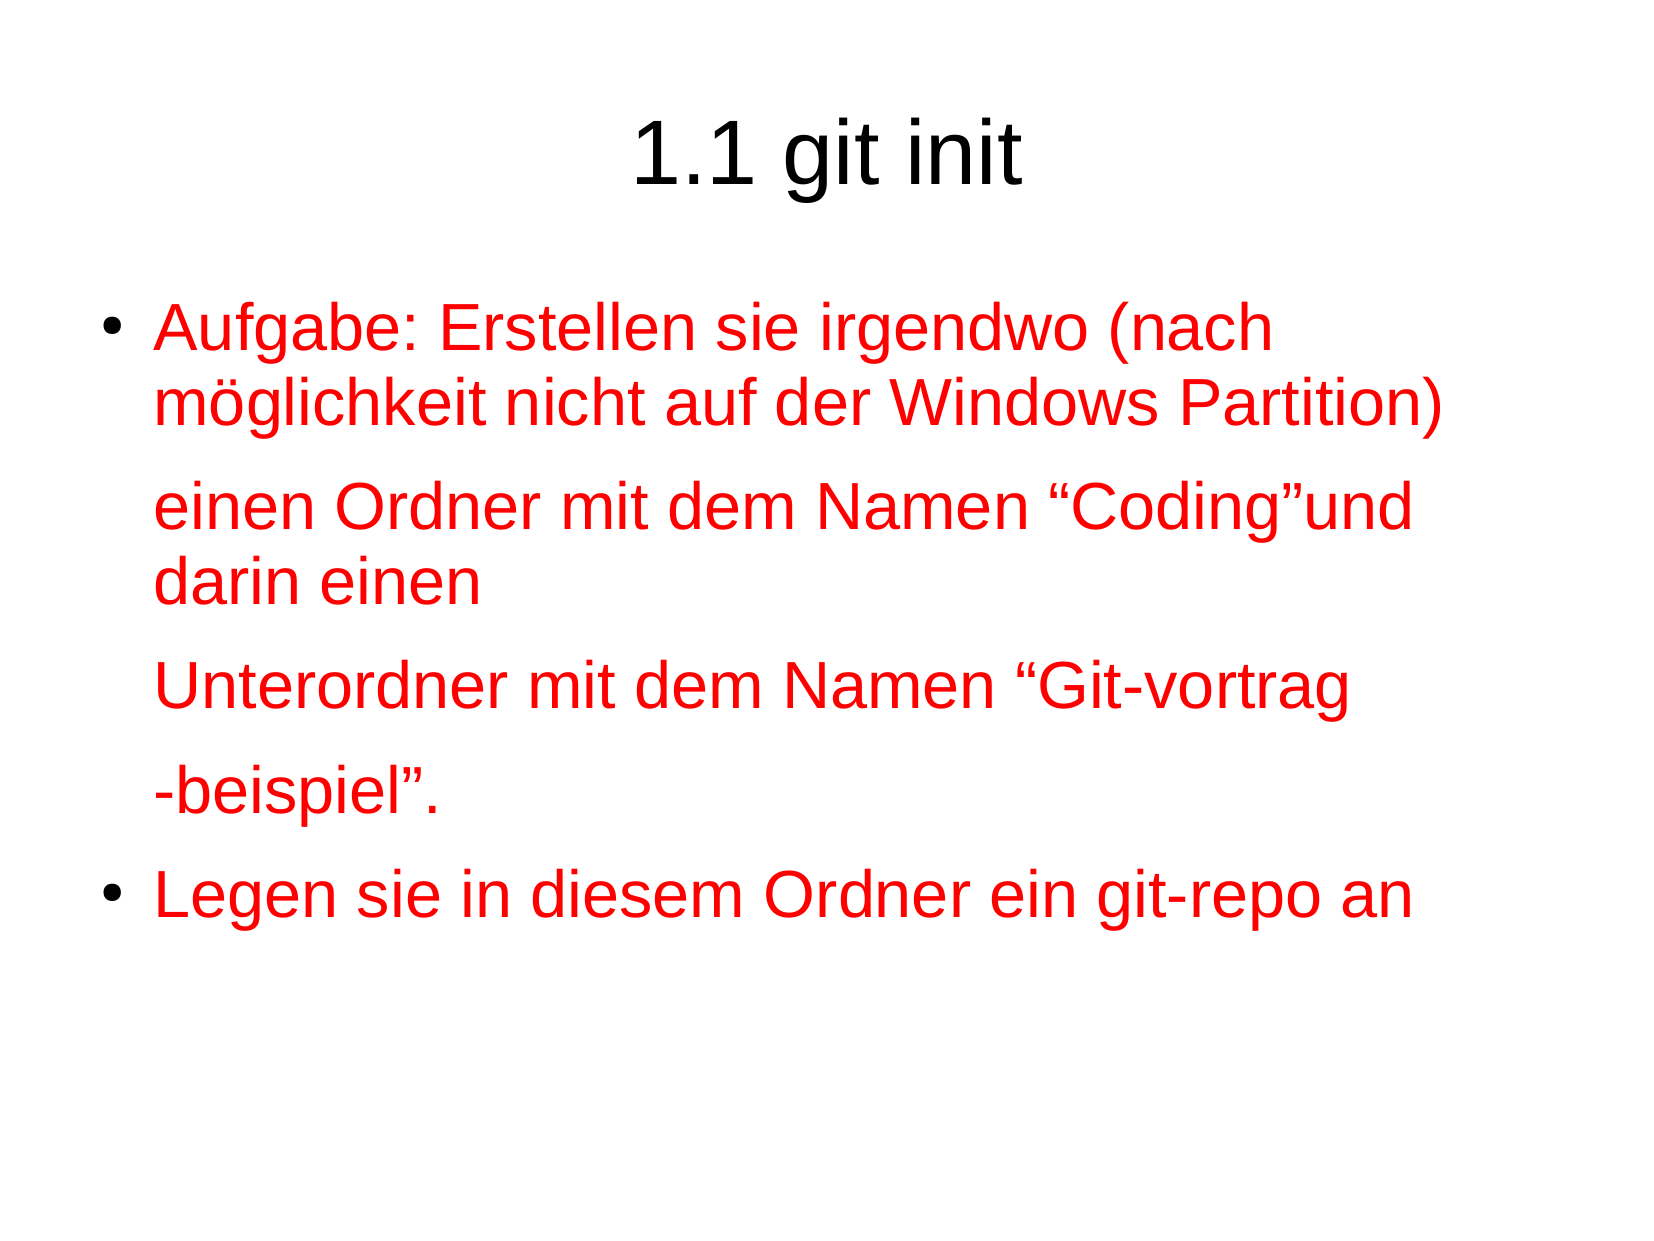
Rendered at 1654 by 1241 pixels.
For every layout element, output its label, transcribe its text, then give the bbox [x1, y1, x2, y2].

title 1.1 git init [82, 49, 1571, 257]
list Aufgabe: Erstellen sie irgendwo (nach möglichkeit nicht auf der Windows Partition) einen Ordner mit dem Namen “Coding”und darin einen Unterordner mit dem Namen “Git-vortrag -beispiel”. Legen sie in diesem Ordner ein git-repo an [82, 290, 1538, 1010]
